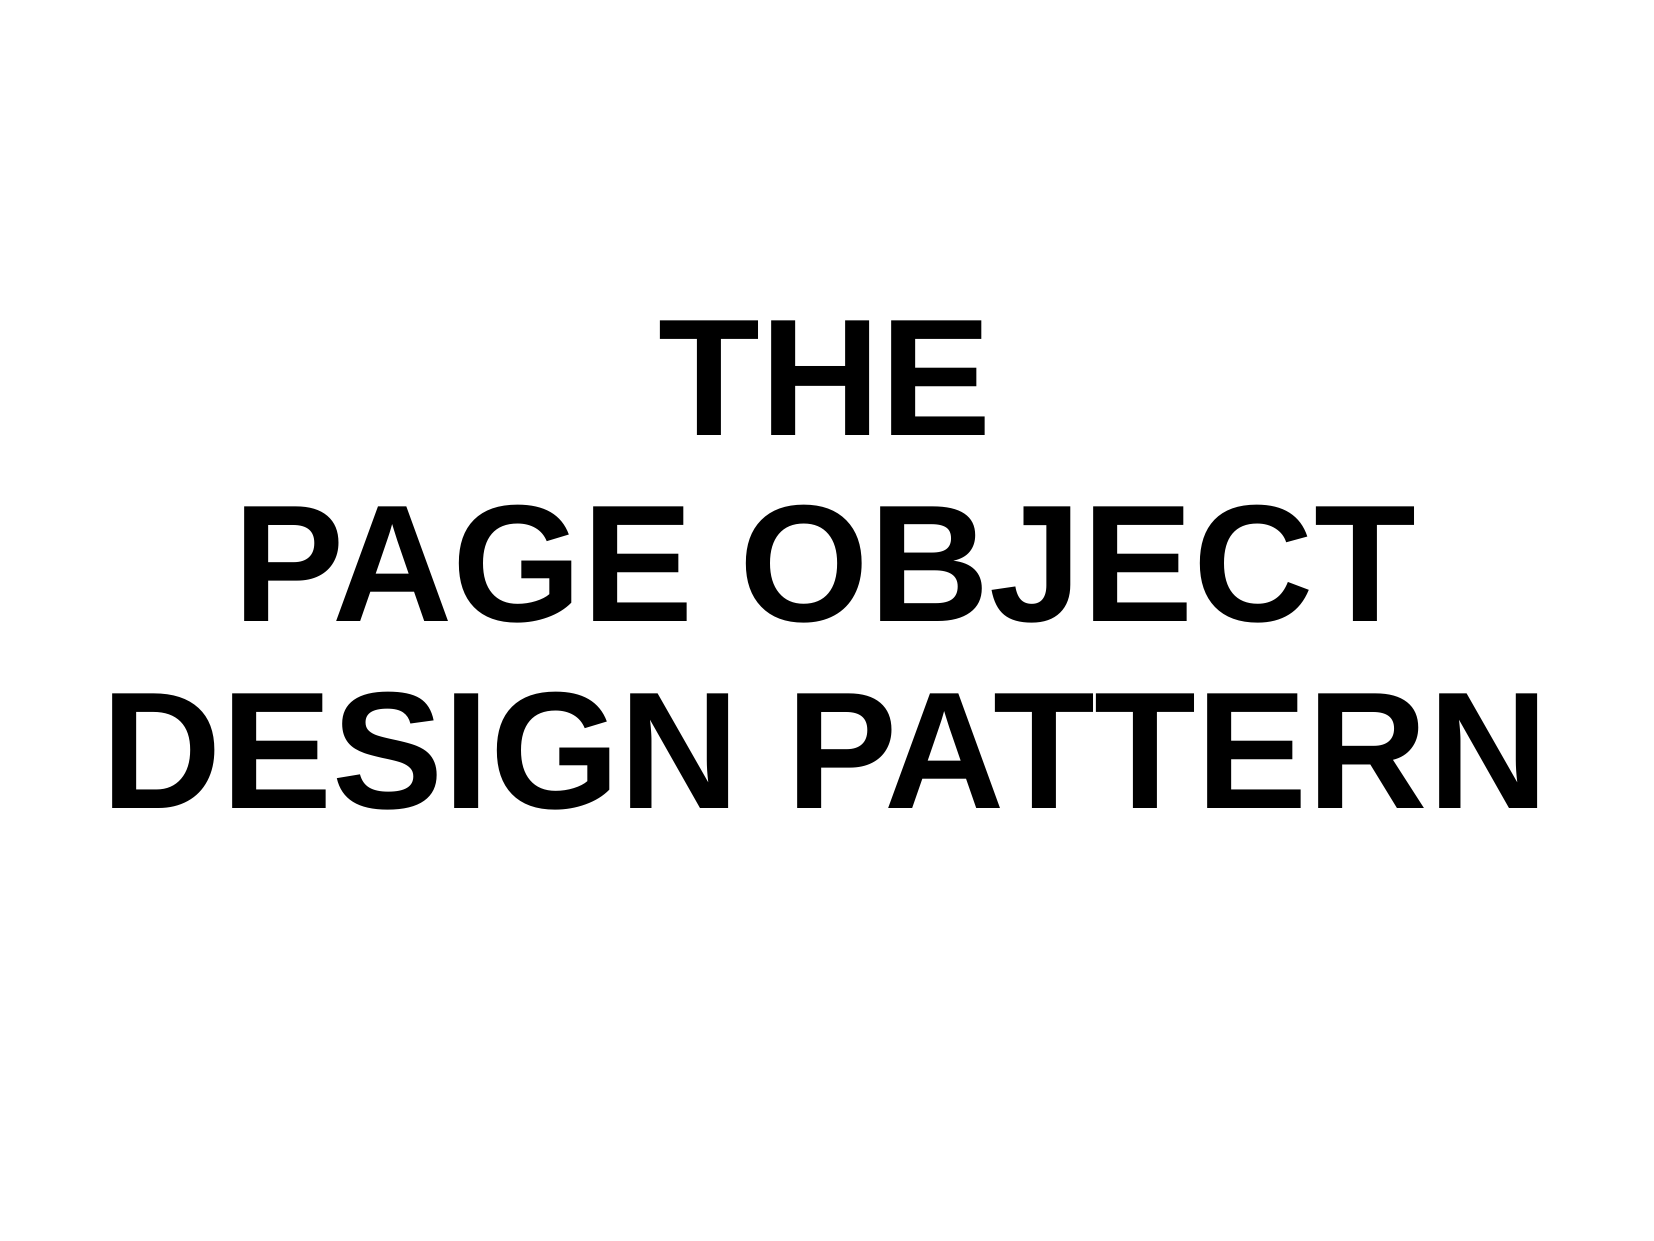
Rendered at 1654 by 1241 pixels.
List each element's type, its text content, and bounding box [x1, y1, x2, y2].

text_box THE PAGE OBJECT DESIGN PATTERN [86, 277, 1565, 852]
